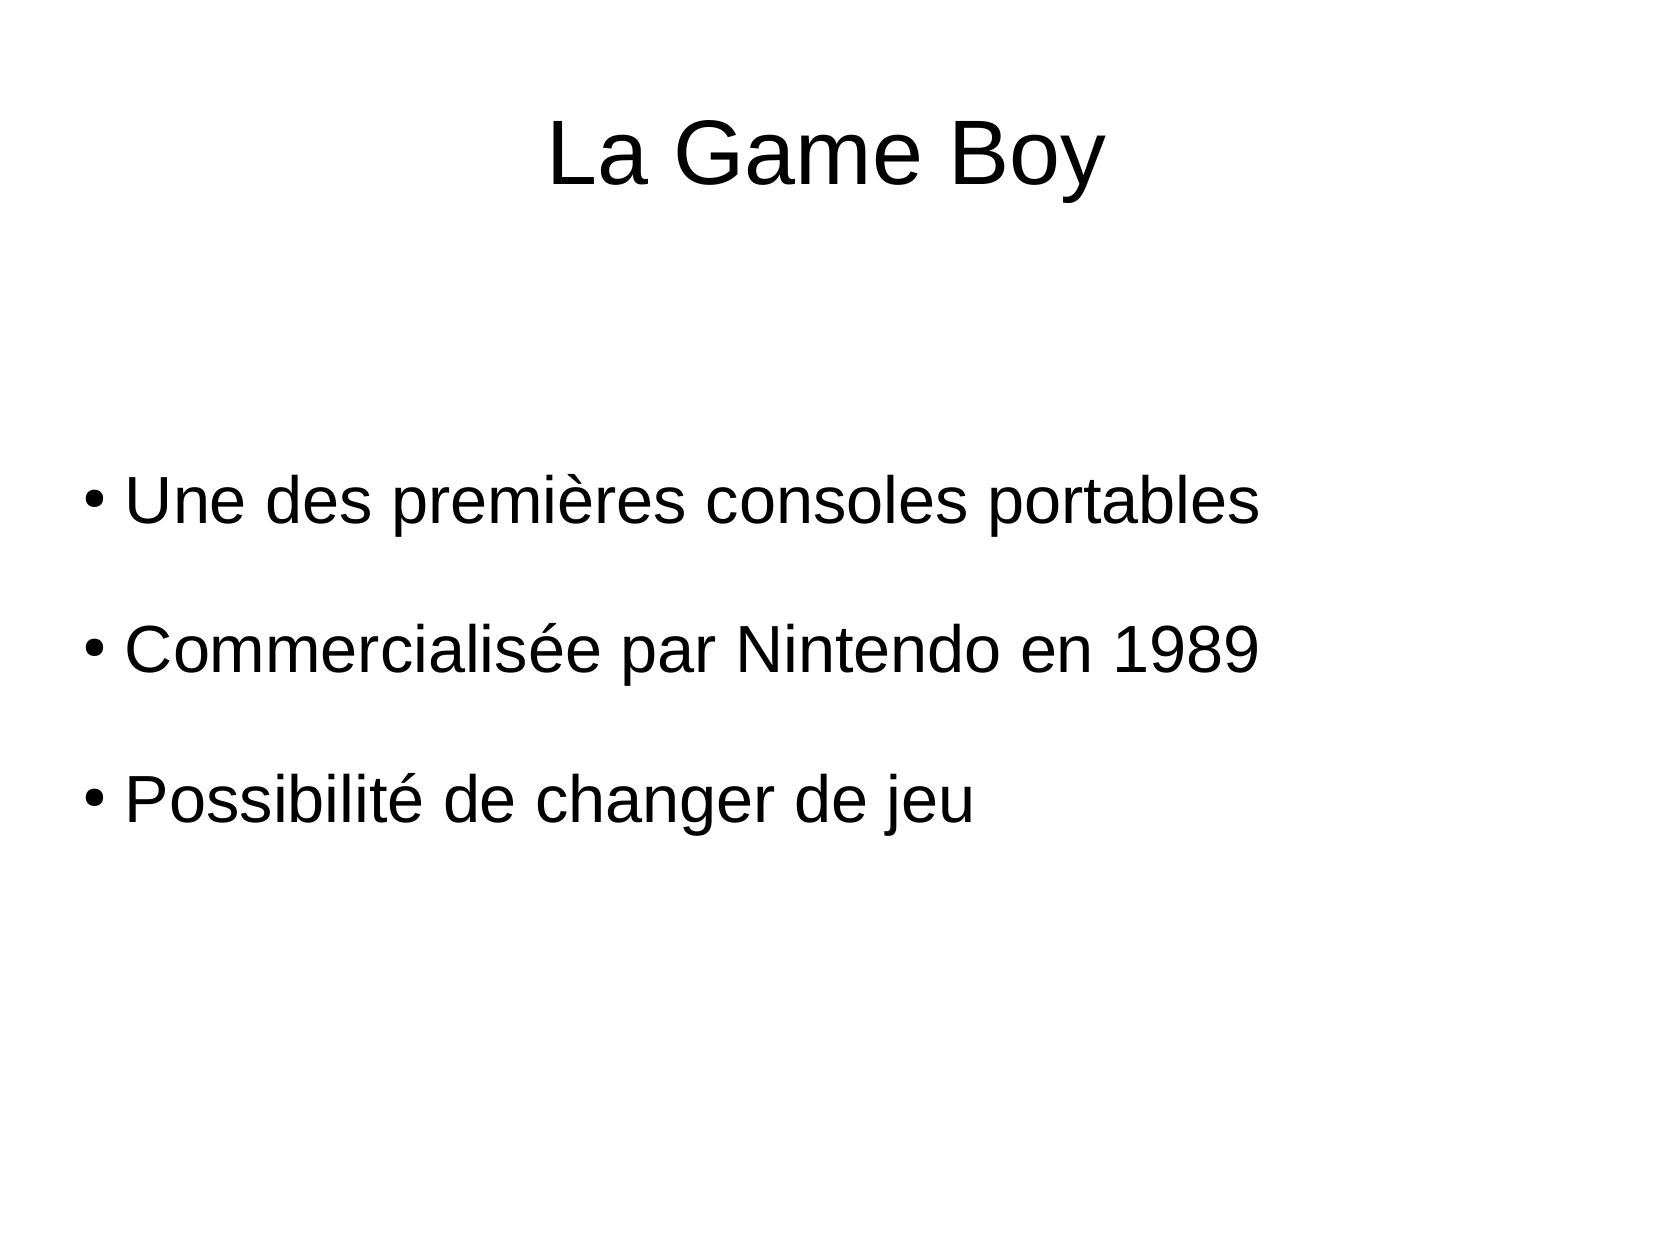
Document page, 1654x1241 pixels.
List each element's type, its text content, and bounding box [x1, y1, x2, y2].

subtitle Une des premières consoles portables Commercialisée par Nintendo en 1989 Possibilité de changer de jeu [82, 290, 1538, 1010]
title La Game Boy [82, 49, 1571, 257]
